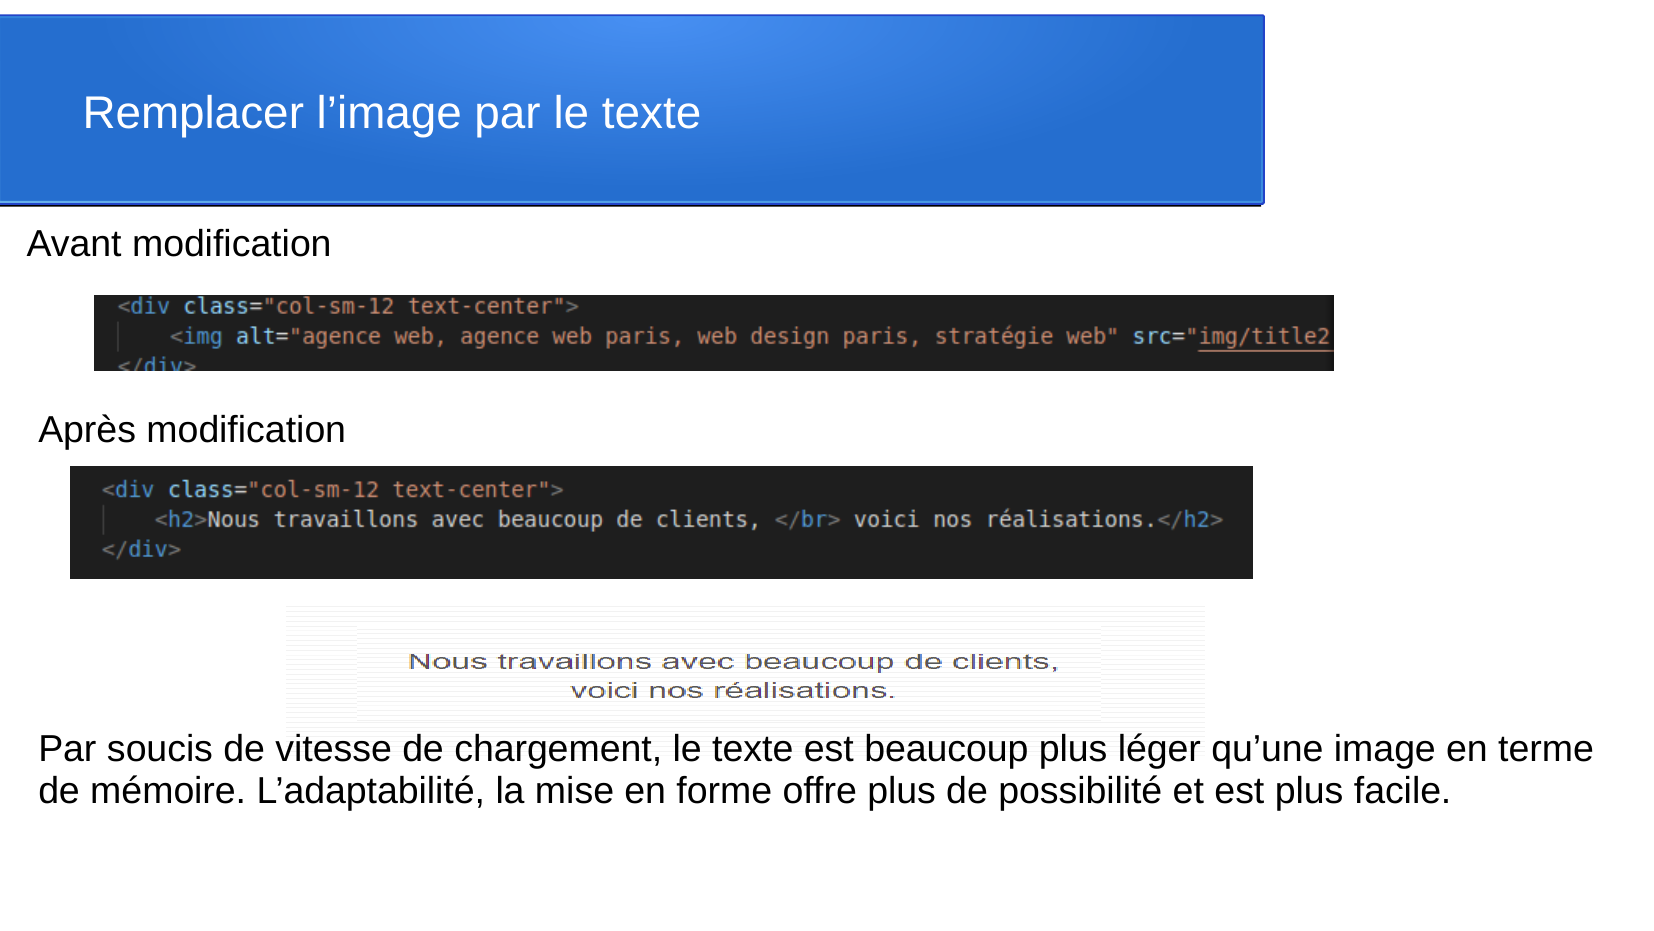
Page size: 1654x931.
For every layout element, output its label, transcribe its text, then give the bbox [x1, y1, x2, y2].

title Remplacer l’image par le texte [82, 35, 1235, 189]
text_box Après modification [23, 401, 556, 459]
picture [286, 606, 1205, 720]
picture [94, 295, 1334, 371]
text_box Par soucis de vitesse de chargement, le texte est beaucoup plus léger qu’une image en terme de mémoire. L’adaptabilité, la mise en forme offre plus de possibilité et est plus facile. [23, 720, 1619, 849]
text_box Avant modification [11, 214, 544, 272]
picture [70, 466, 1253, 579]
